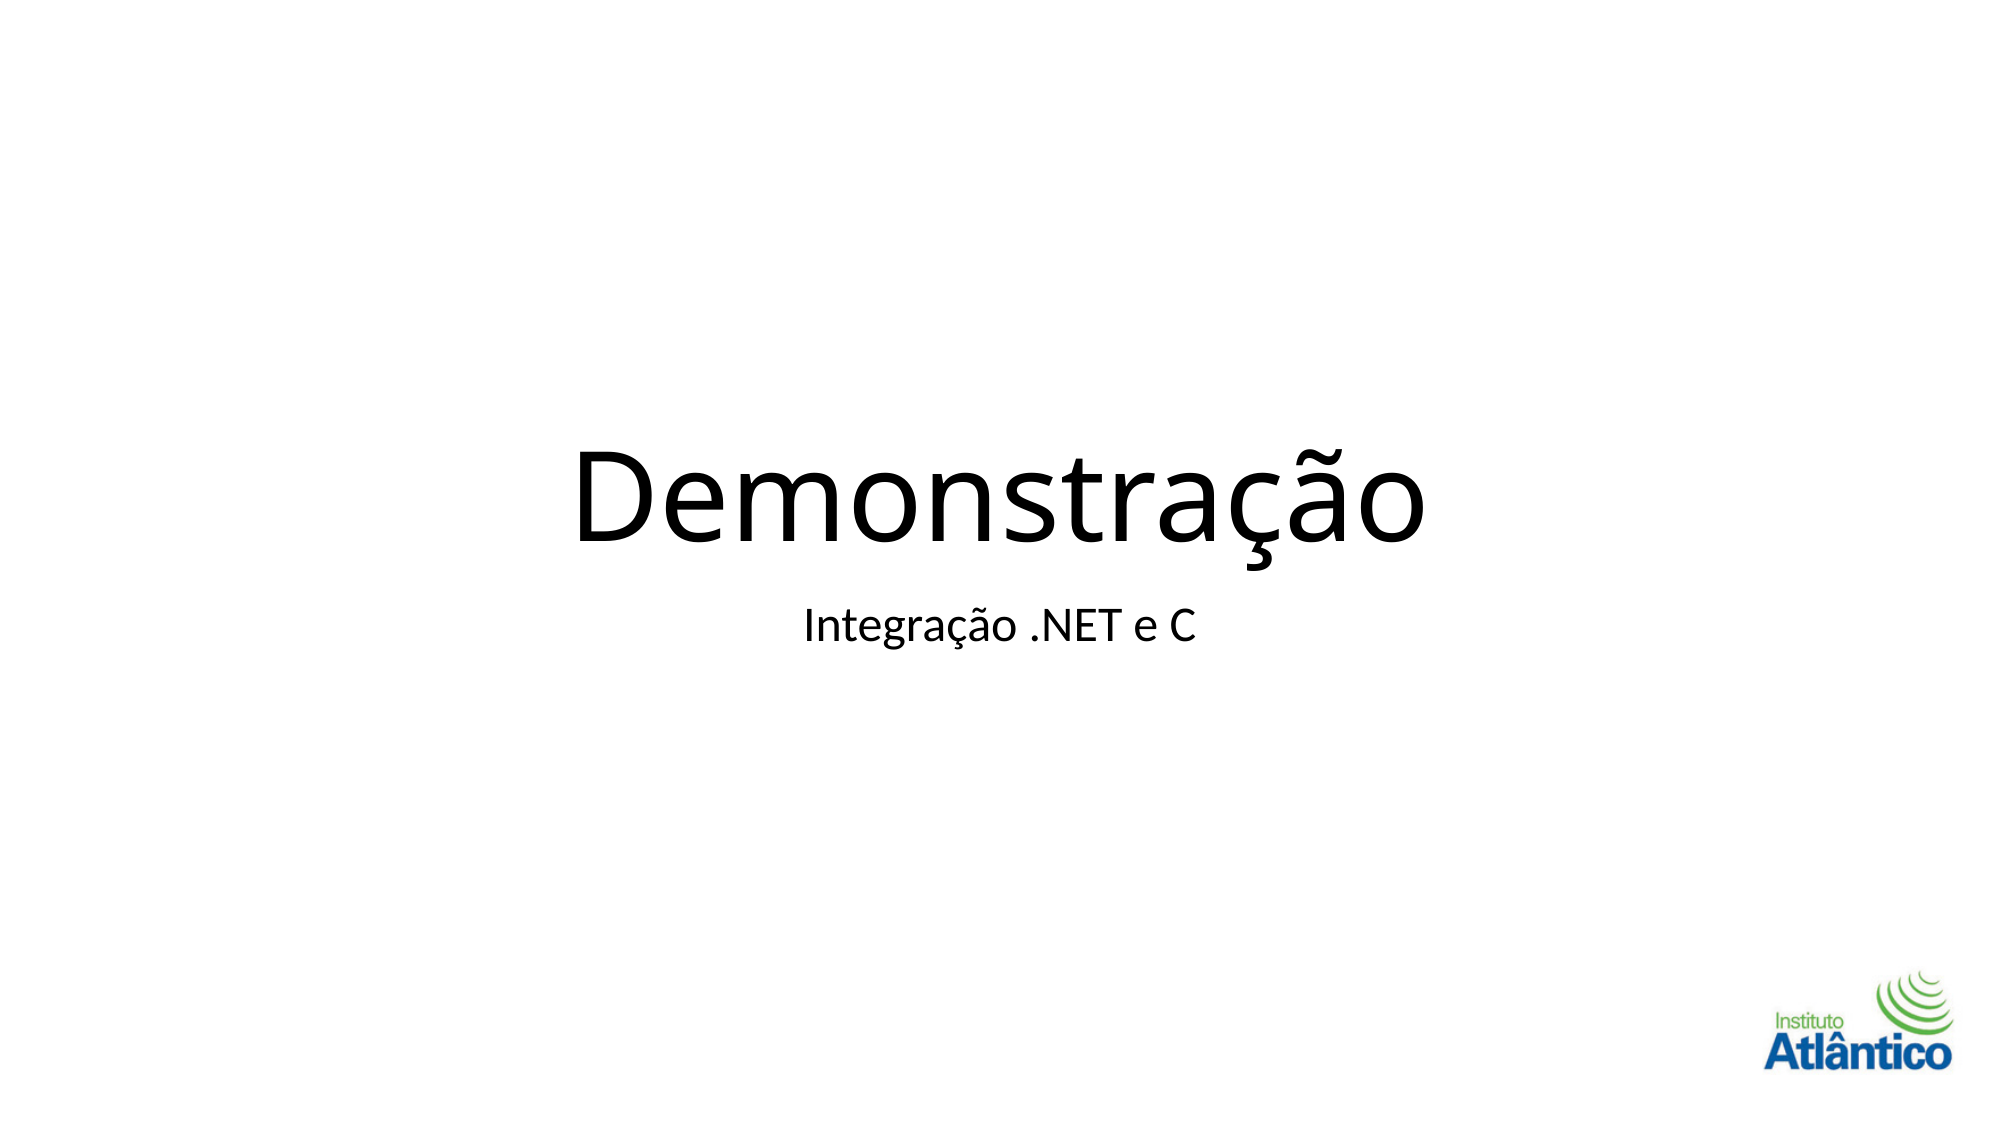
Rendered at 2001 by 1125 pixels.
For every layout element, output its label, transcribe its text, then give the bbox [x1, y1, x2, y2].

picture [1717, 930, 2000, 1120]
subtitle Integração .NET e C [249, 590, 1750, 863]
title Demonstração [249, 184, 1750, 576]
